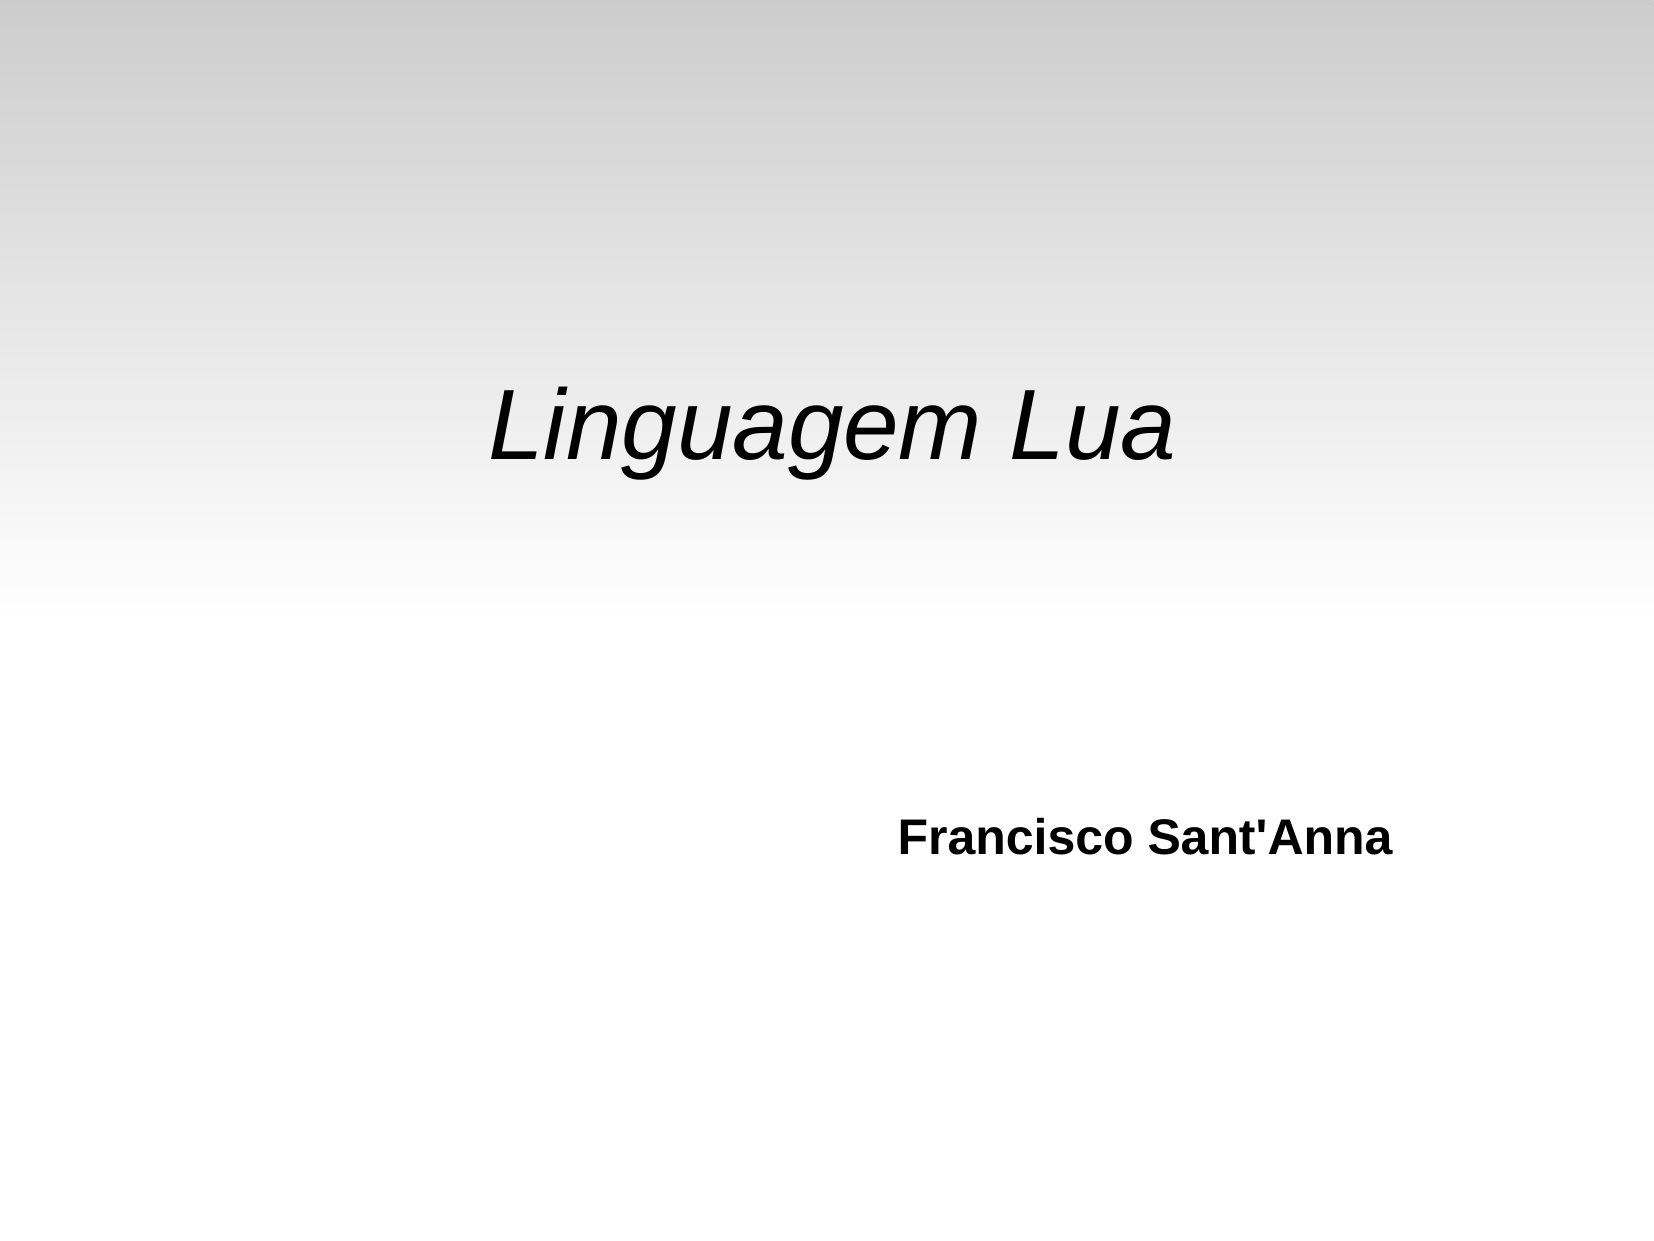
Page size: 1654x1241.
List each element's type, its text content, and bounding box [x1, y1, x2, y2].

text_box Francisco Sant'Anna [882, 801, 1425, 1023]
subtitle Linguagem Lua [88, 283, 1577, 567]
